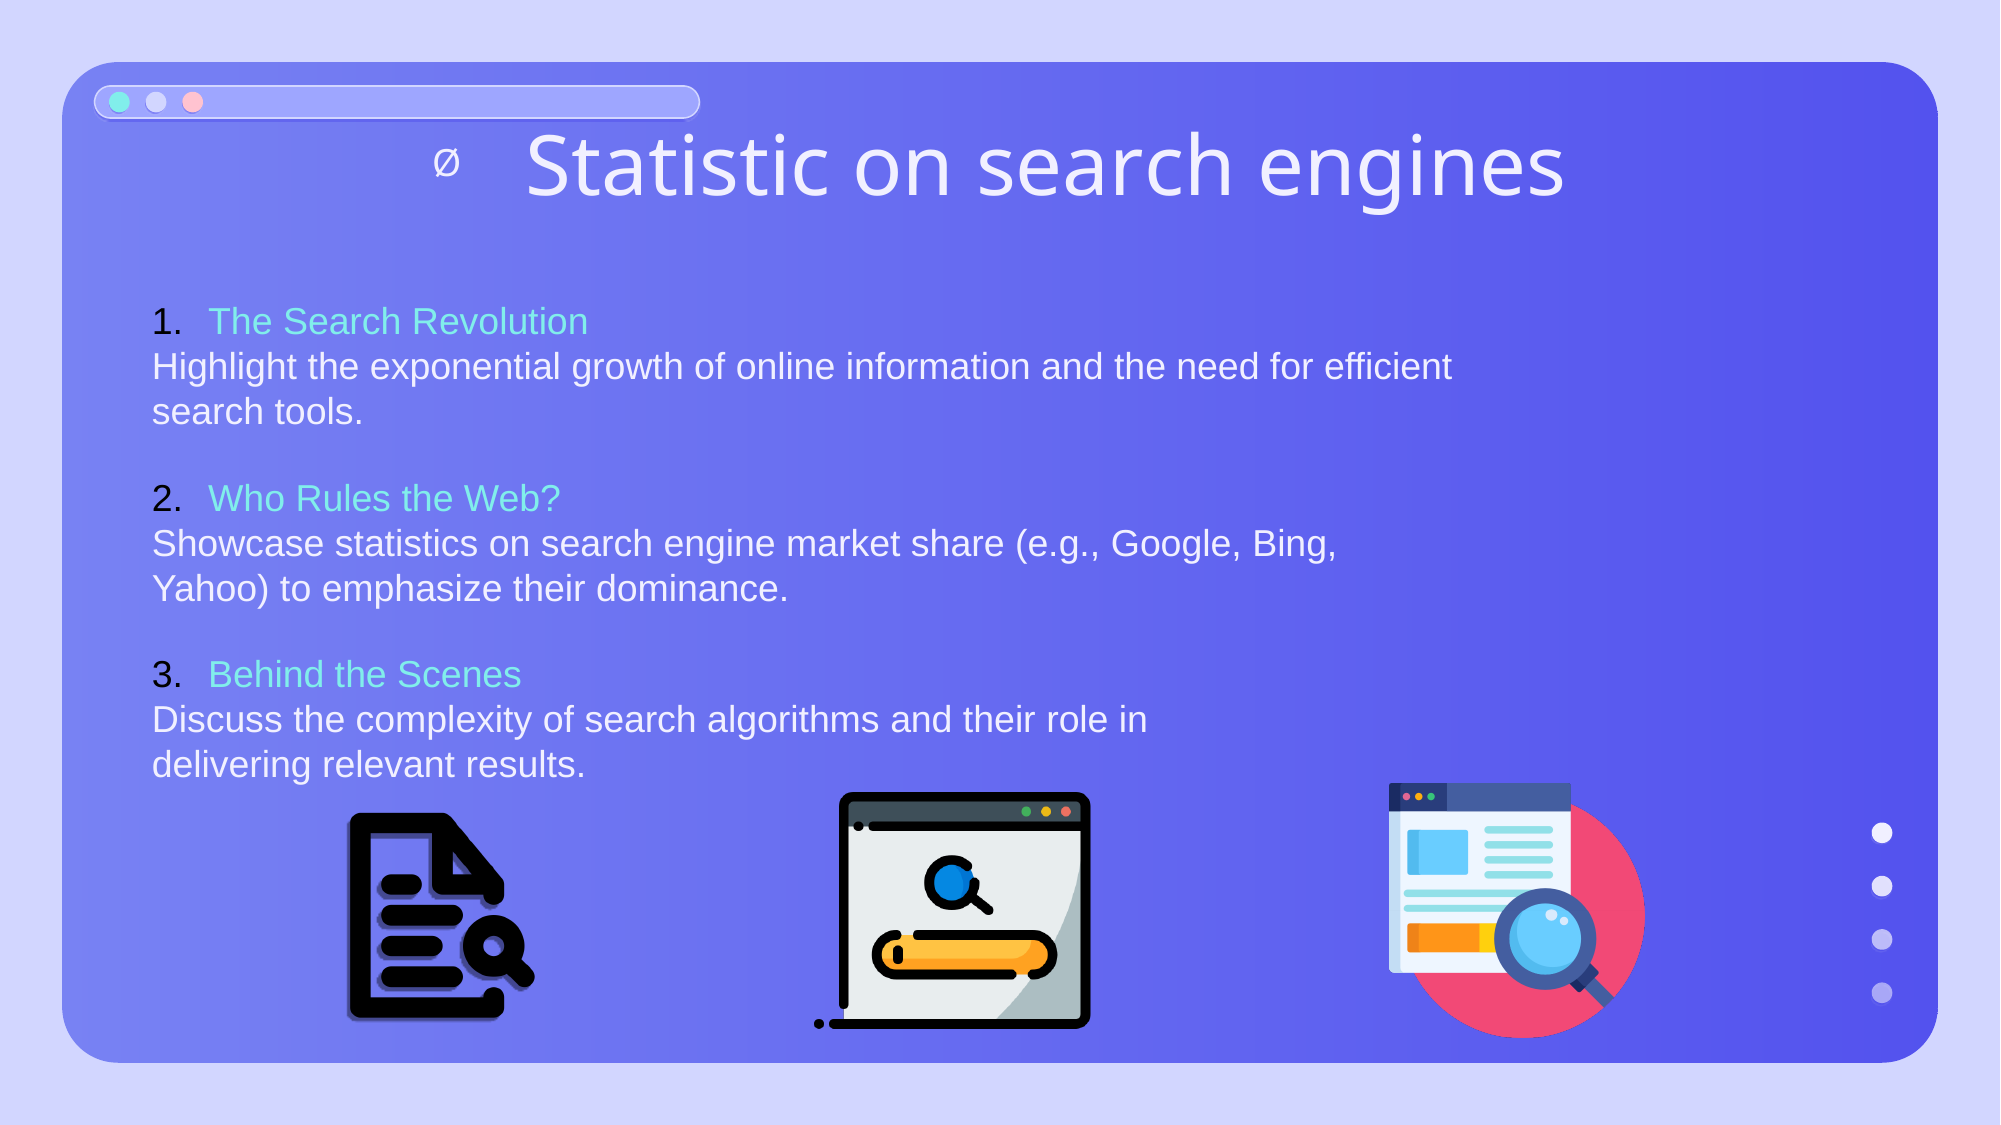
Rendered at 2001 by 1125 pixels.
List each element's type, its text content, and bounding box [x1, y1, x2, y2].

picture [794, 752, 1110, 1069]
text_box The Search Revolution Highlight the exponential growth of online information and the need for efficient search tools. [136, 289, 1481, 442]
picture [1389, 783, 1645, 1038]
title Statistic on search engines [157, 97, 1843, 223]
text_box Who Rules the Web? Showcase statistics on search engine market share (e.g., Google, Bing, Yahoo) to emphasize their dominance. [136, 466, 1443, 618]
picture [309, 792, 555, 1038]
text_box Behind the Scenes Discuss the complexity of search algorithms and their role in delivering relevant results. [136, 642, 1265, 795]
